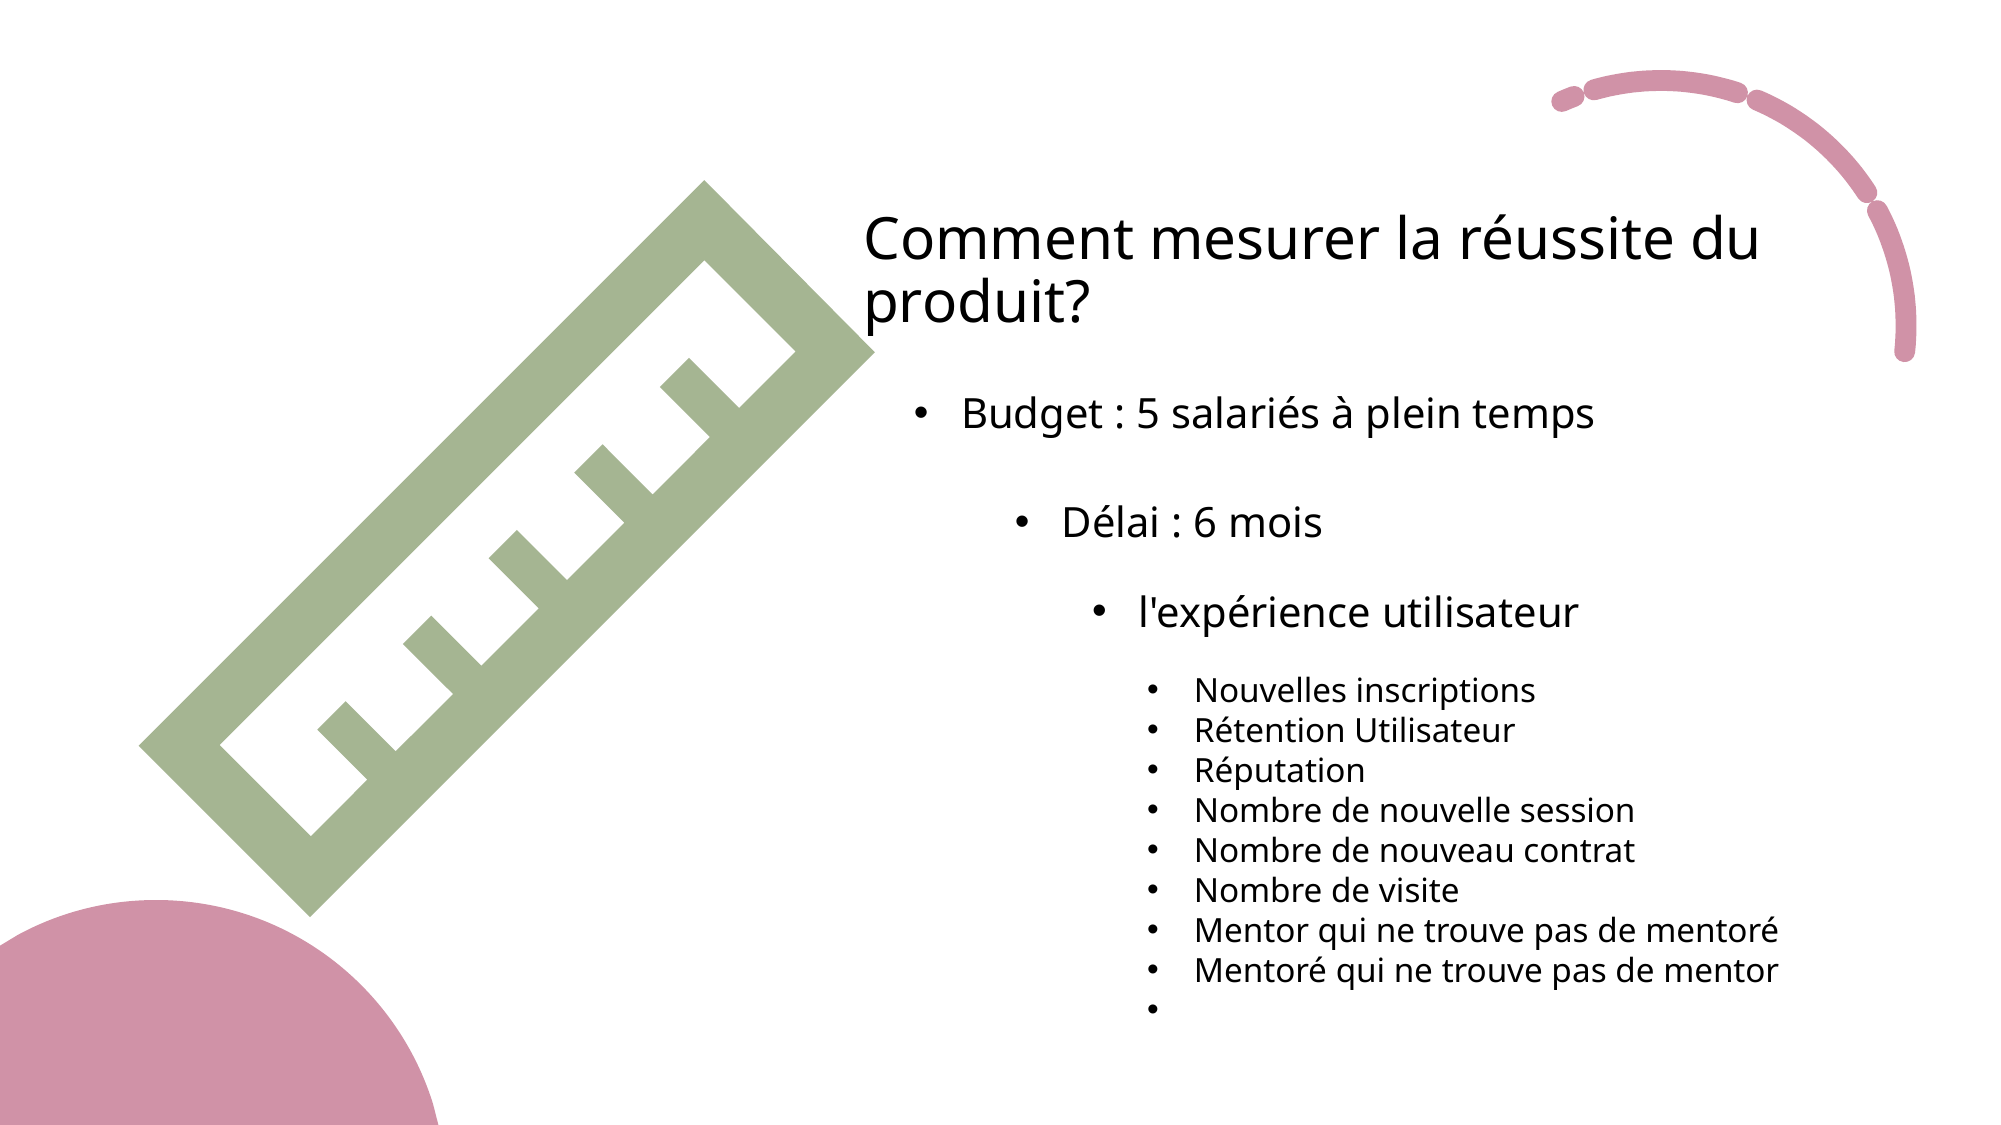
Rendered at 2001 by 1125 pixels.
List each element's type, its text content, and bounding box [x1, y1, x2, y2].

text_box Nouvelles inscriptions Rétention Utilisateur Réputation Nombre de nouvelle session Nombre de nouveau contrat Nombre de visite Mentor qui ne trouve pas de mentoré Mentoré qui ne trouve pas de mentor [1132, 661, 1792, 1041]
text_box Budget : 5 salariés à plein temps [899, 379, 1899, 445]
text_box Comment mesurer la réussite du produit? [848, 201, 1849, 281]
picture [115, 156, 900, 941]
text_box [0, 0, 2000, 1125]
text_box Délai : 6 mois [999, 488, 1338, 600]
text_box l'expérience utilisateur [1077, 577, 1599, 689]
